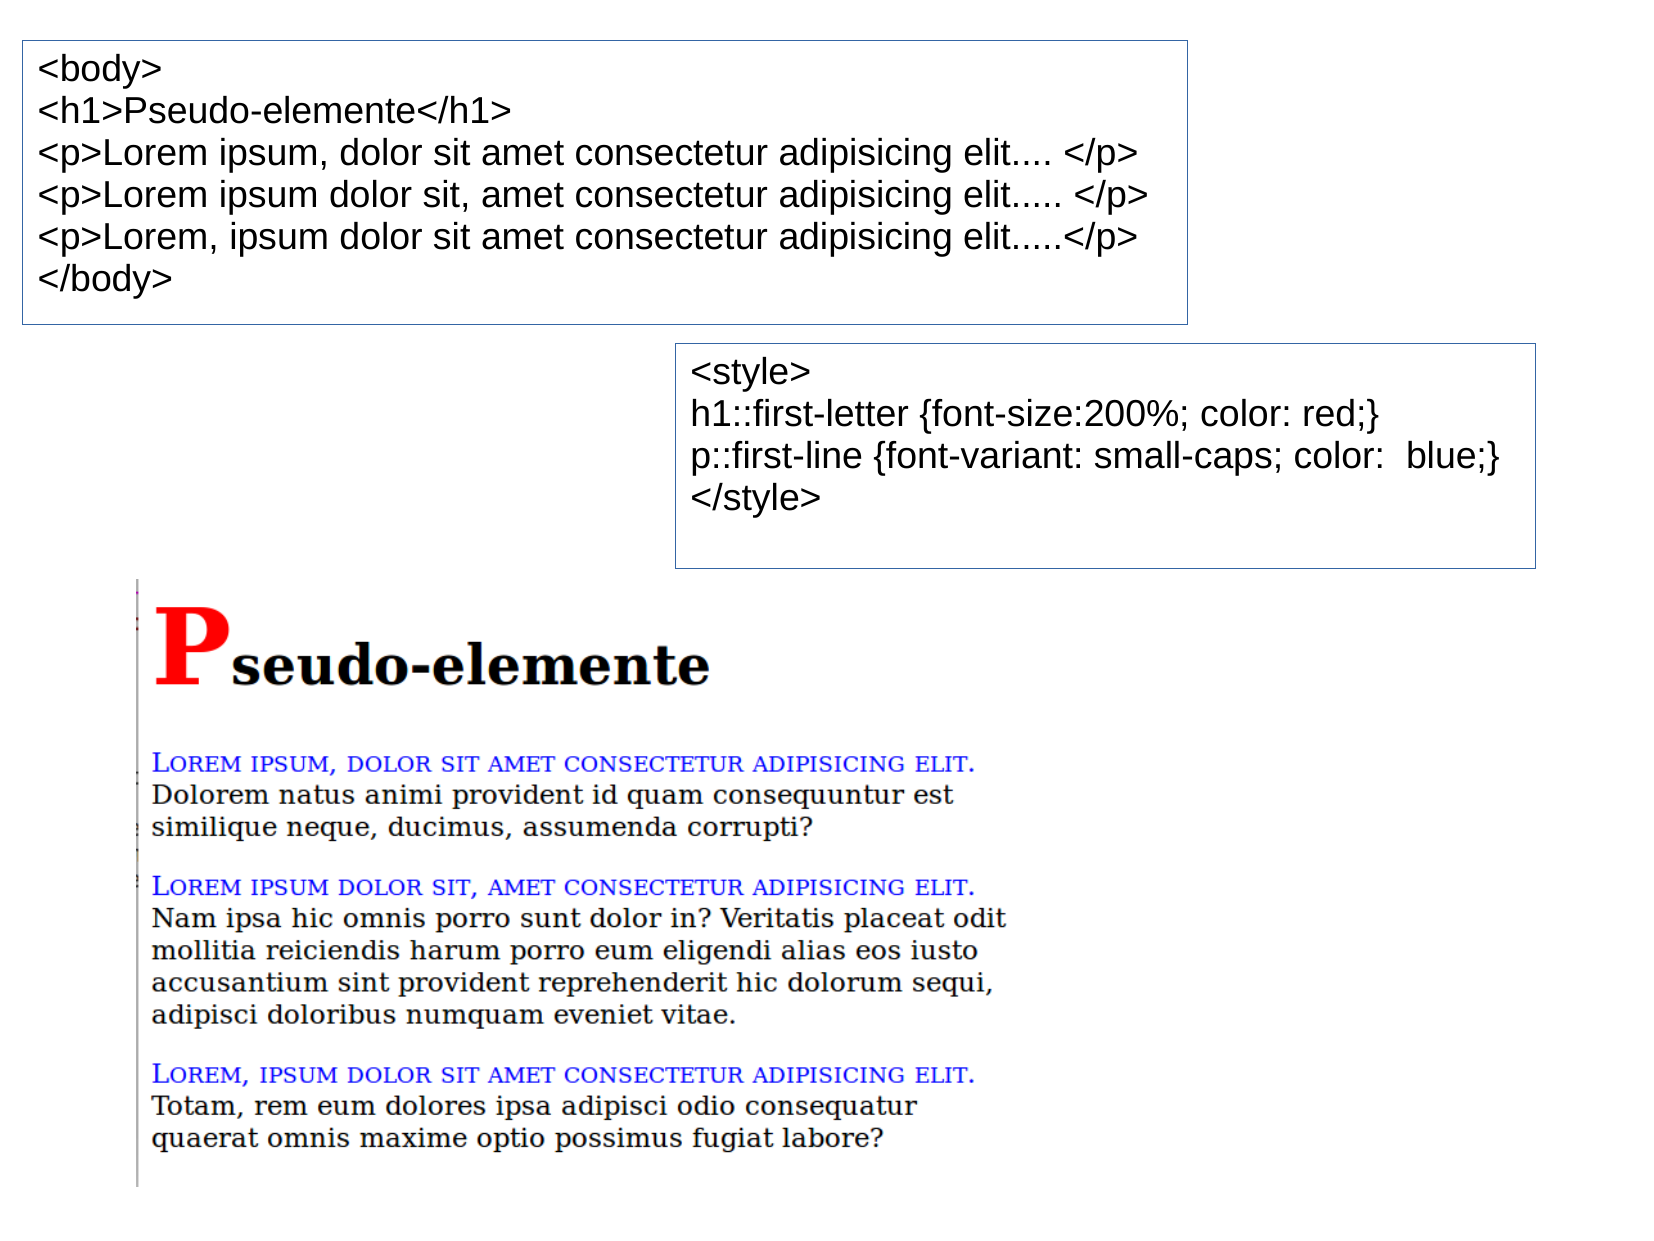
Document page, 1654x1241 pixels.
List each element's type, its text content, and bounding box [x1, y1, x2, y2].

picture [136, 579, 1016, 1187]
text_box <body> <h1>Pseudo-elemente</h1> <p>Lorem ipsum, dolor sit amet consectetur adipisicing elit.... </p> <p>Lorem ipsum dolor sit, amet consectetur adipisicing elit..... </p> <p>Lorem, ipsum dolor sit amet consectetur adipisicing elit.....</p> </body> [22, 40, 1188, 325]
text_box <style> h1::first-letter {font-size:200%; color: red;} p::first-line {font-variant: small-caps; color: blue;} </style> [675, 343, 1536, 569]
